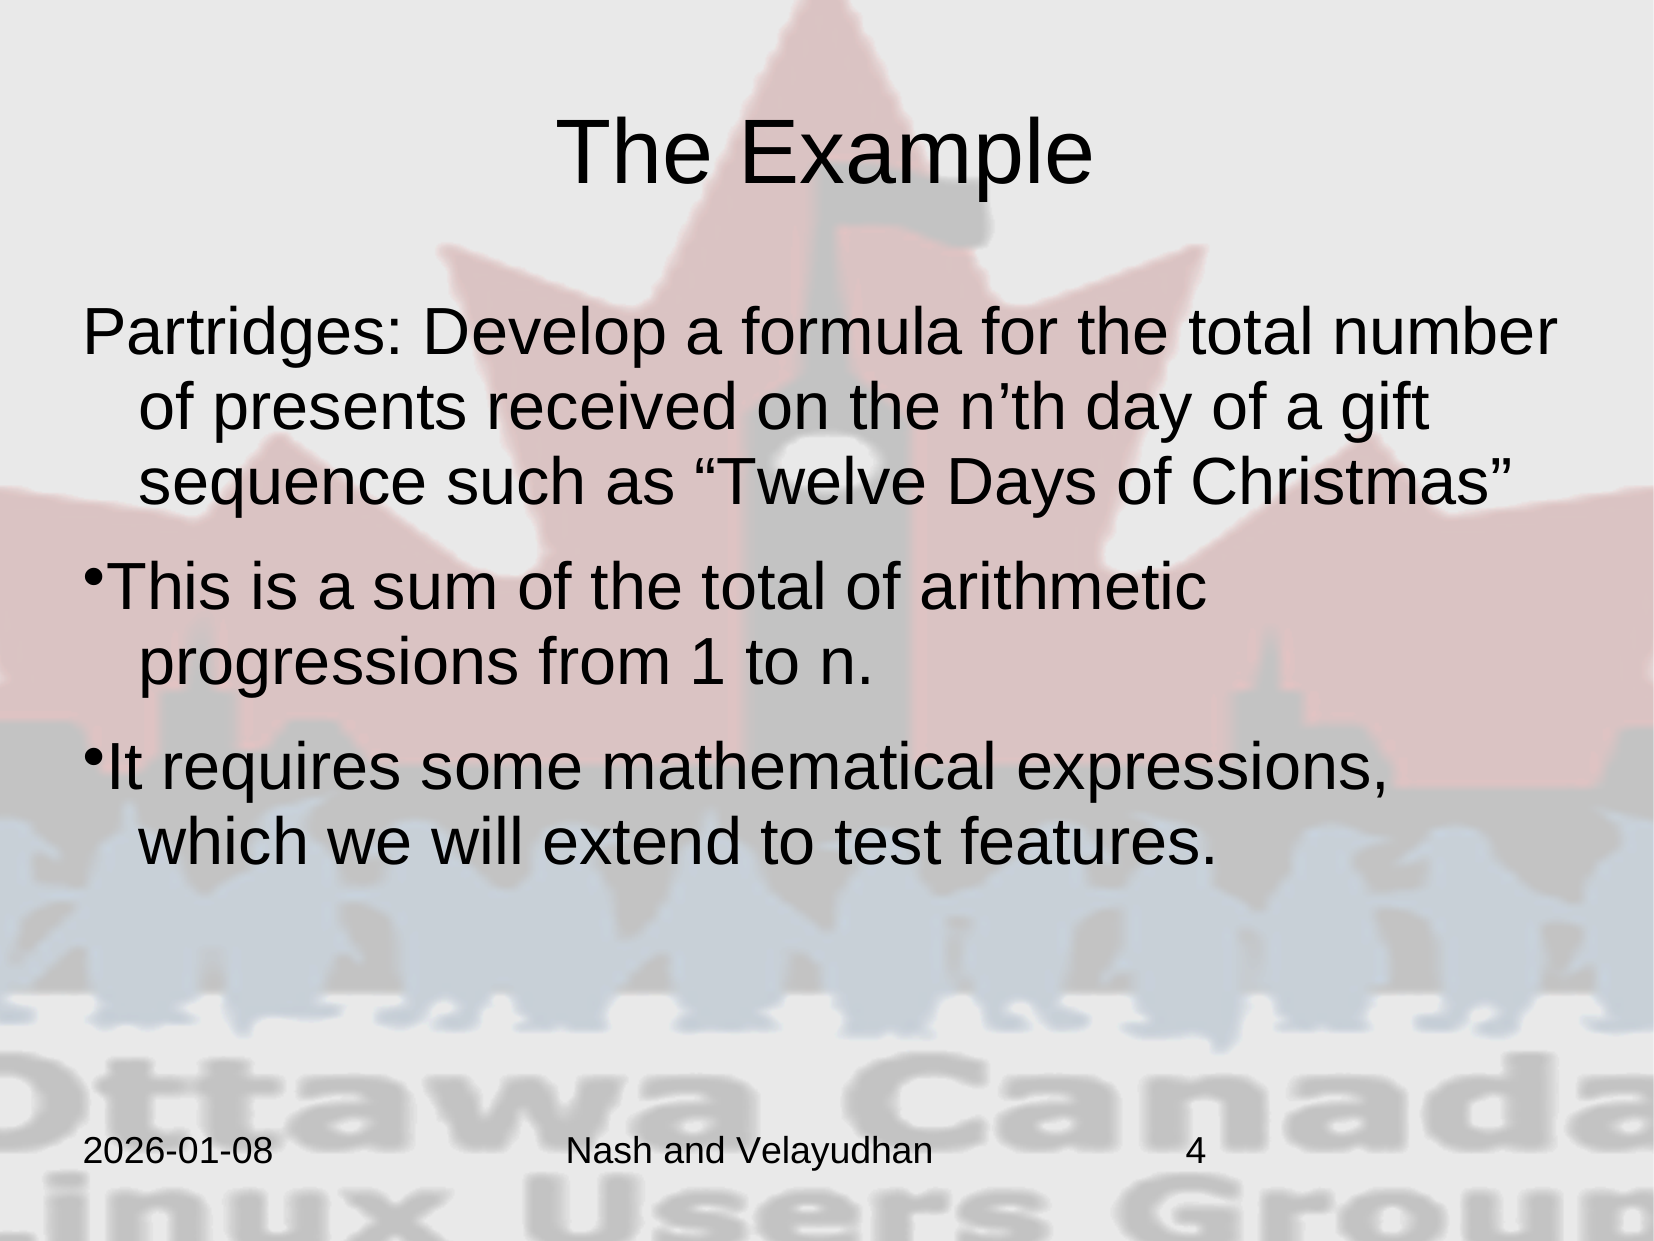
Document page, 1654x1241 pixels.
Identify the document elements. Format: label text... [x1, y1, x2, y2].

title The Example [82, 49, 1570, 256]
picture [0, 0, 1654, 1241]
list Partridges: Develop a formula for the total number of presents received on the n’th day of a gift sequence such as “Twelve Days of Christmas” This is a sum of the total of arithmetic progressions from 1 to n. It requires some mathematical expressions, which we will extend to test features. [82, 290, 1570, 1009]
